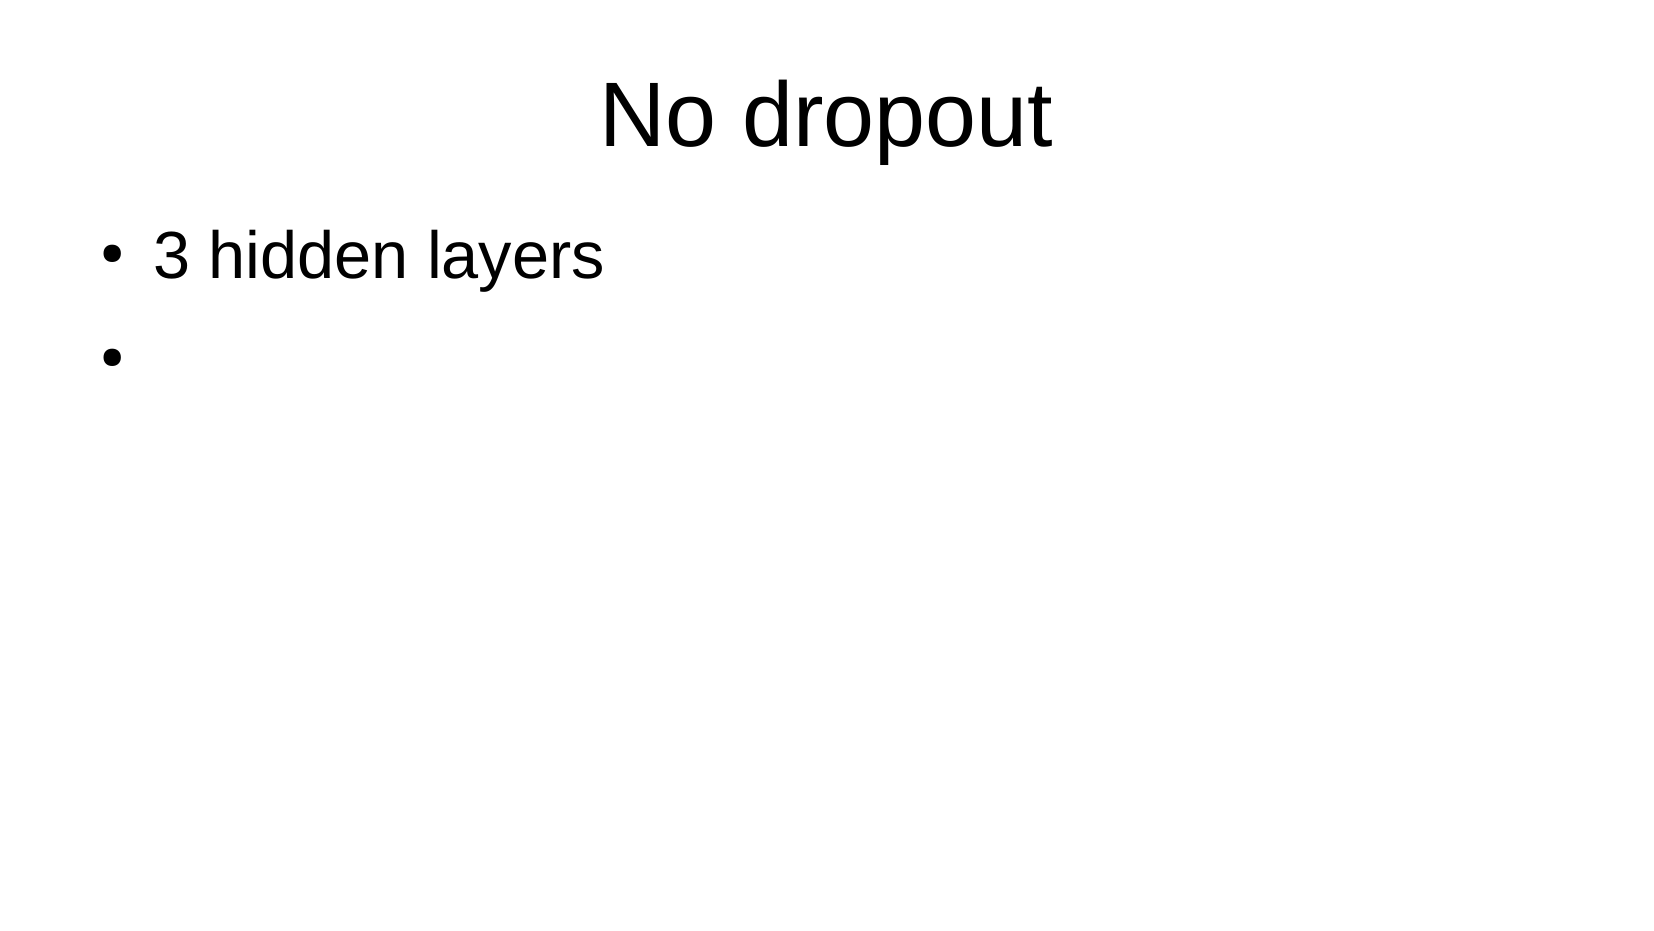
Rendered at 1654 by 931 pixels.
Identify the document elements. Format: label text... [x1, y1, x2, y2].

list 3 hidden layers [82, 217, 1571, 758]
title No dropout [82, 37, 1571, 193]
